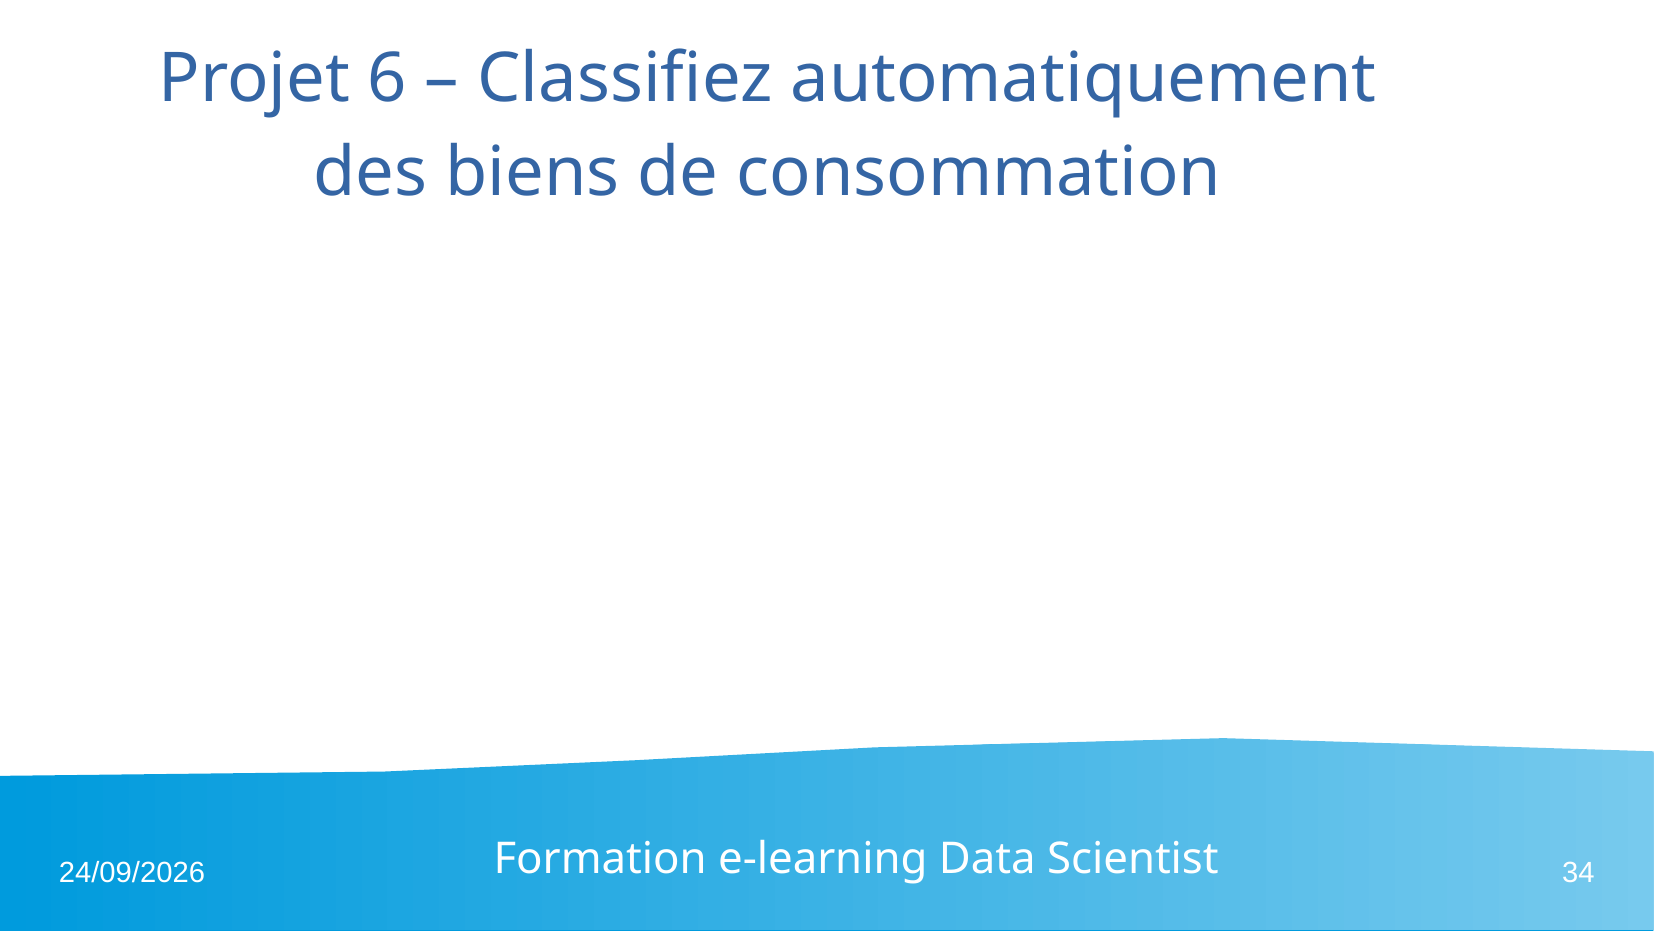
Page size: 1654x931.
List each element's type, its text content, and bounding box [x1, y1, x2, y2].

title Formation e-learning Data Scientist [118, 767, 1595, 931]
title Projet 6 – Classifiez automatiquement des biens de consommation [29, 29, 1506, 215]
